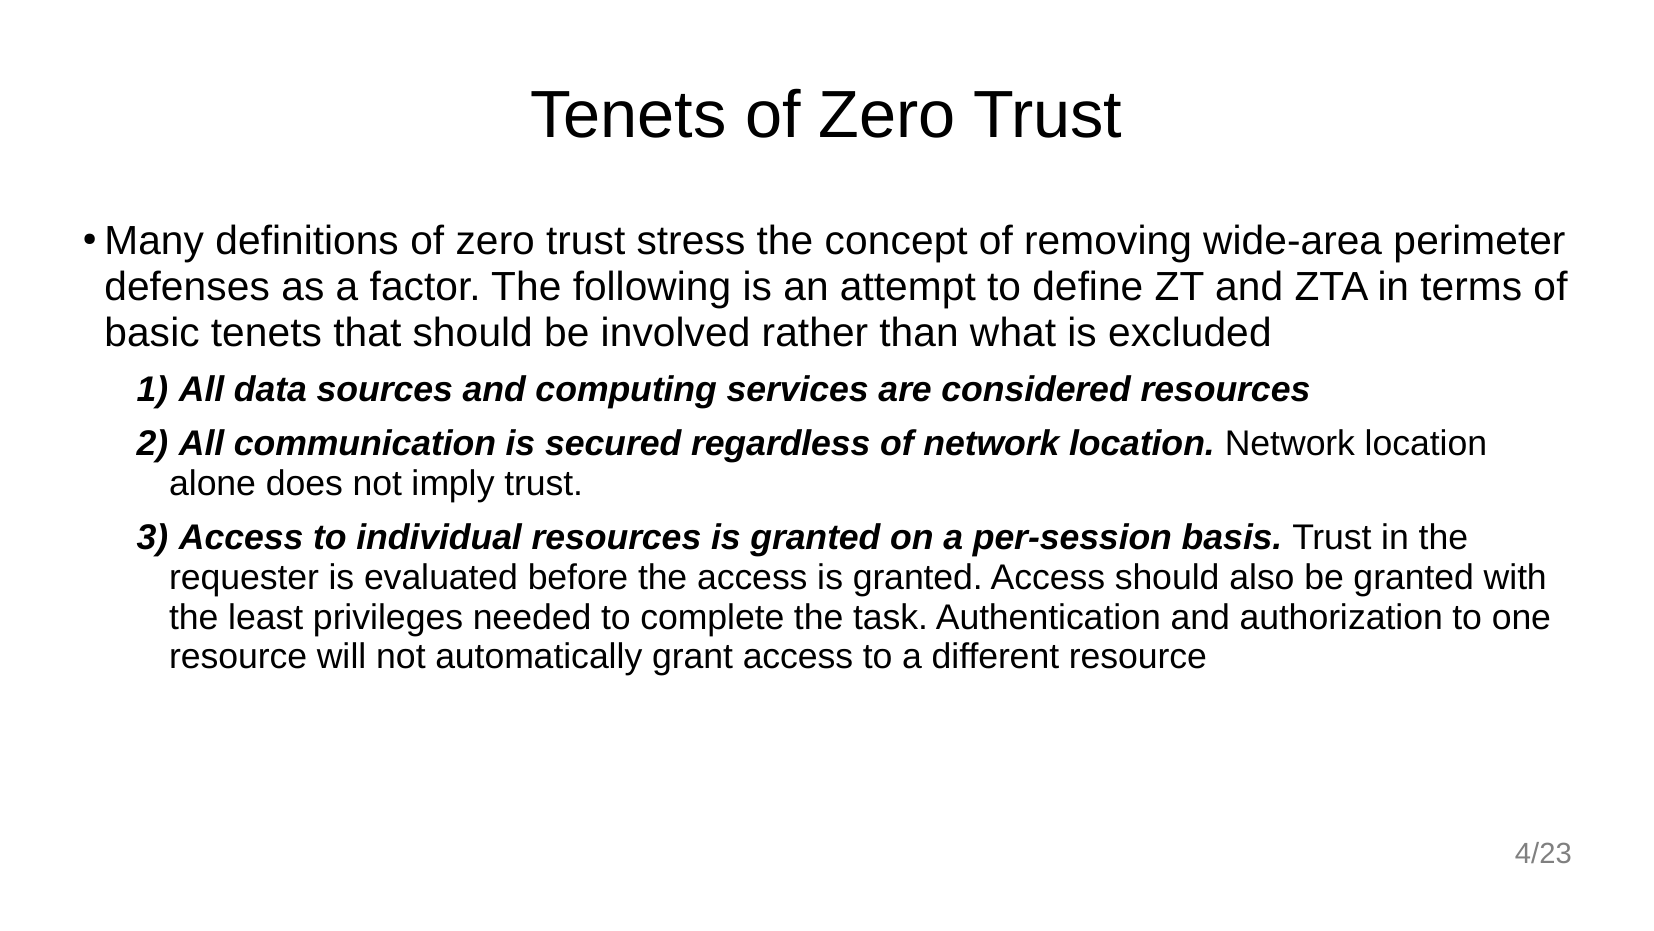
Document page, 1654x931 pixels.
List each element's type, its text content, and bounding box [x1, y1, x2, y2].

title Tenets of Zero Trust [82, 37, 1571, 193]
text_box <number>/23 [1500, 829, 1651, 931]
list Many definitions of zero trust stress the concept of removing wide-area perimeter defenses as a factor. The following is an attempt to define ZT and ZTA in terms of basic tenets that should be involved rather than what is excluded All data sources and computing services are considered resources All communication is secured regardless of network location. Network location alone does not imply trust. Access to individual resources is granted on a per-session basis. Trust in the requester is evaluated before the access is granted. Access should also be granted with the least privileges needed to complete the task. Authentication and authorization to one resource will not automatically grant access to a different resource [82, 217, 1571, 758]
